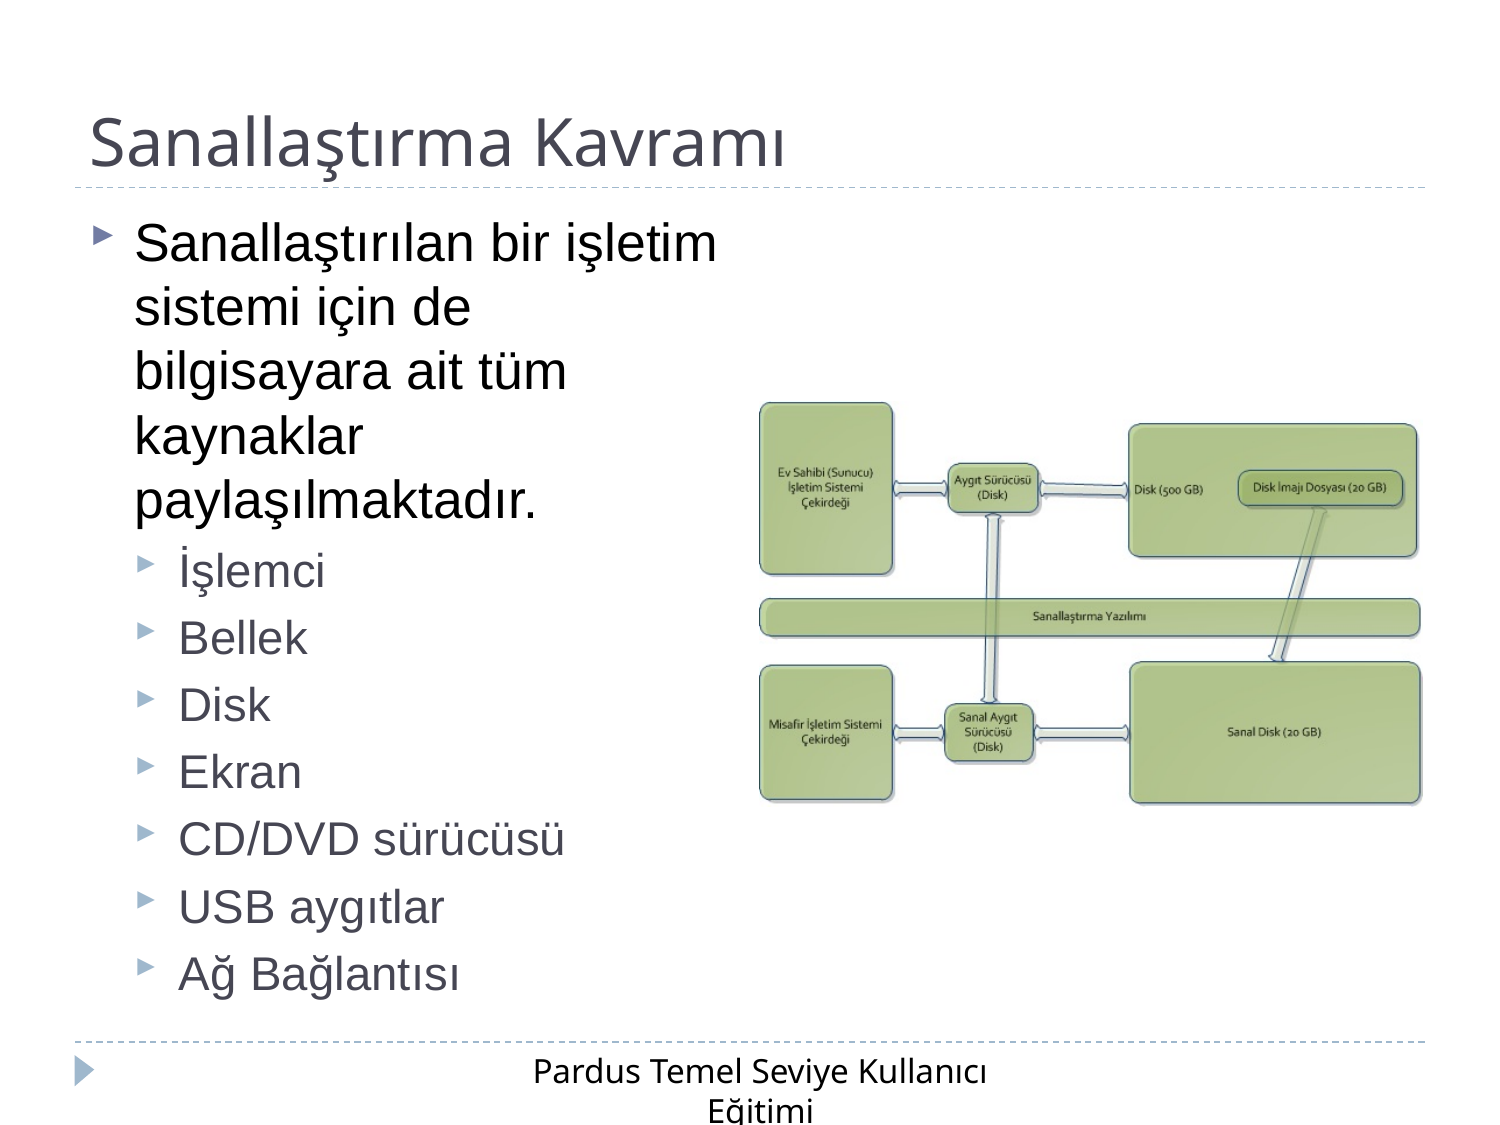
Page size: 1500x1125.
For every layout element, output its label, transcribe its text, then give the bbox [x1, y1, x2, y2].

title Sanallaştırma Kavramı [75, 37, 1425, 188]
list Sanallaştırılan bir işletim sistemi için de bilgisayara ait tüm kaynaklar paylaşılmaktadır. İşlemci Bellek Disk Ekran CD/DVD sürücüsü USB aygıtlar Ağ Bağlantısı [75, 200, 738, 1010]
picture [759, 401, 1423, 807]
